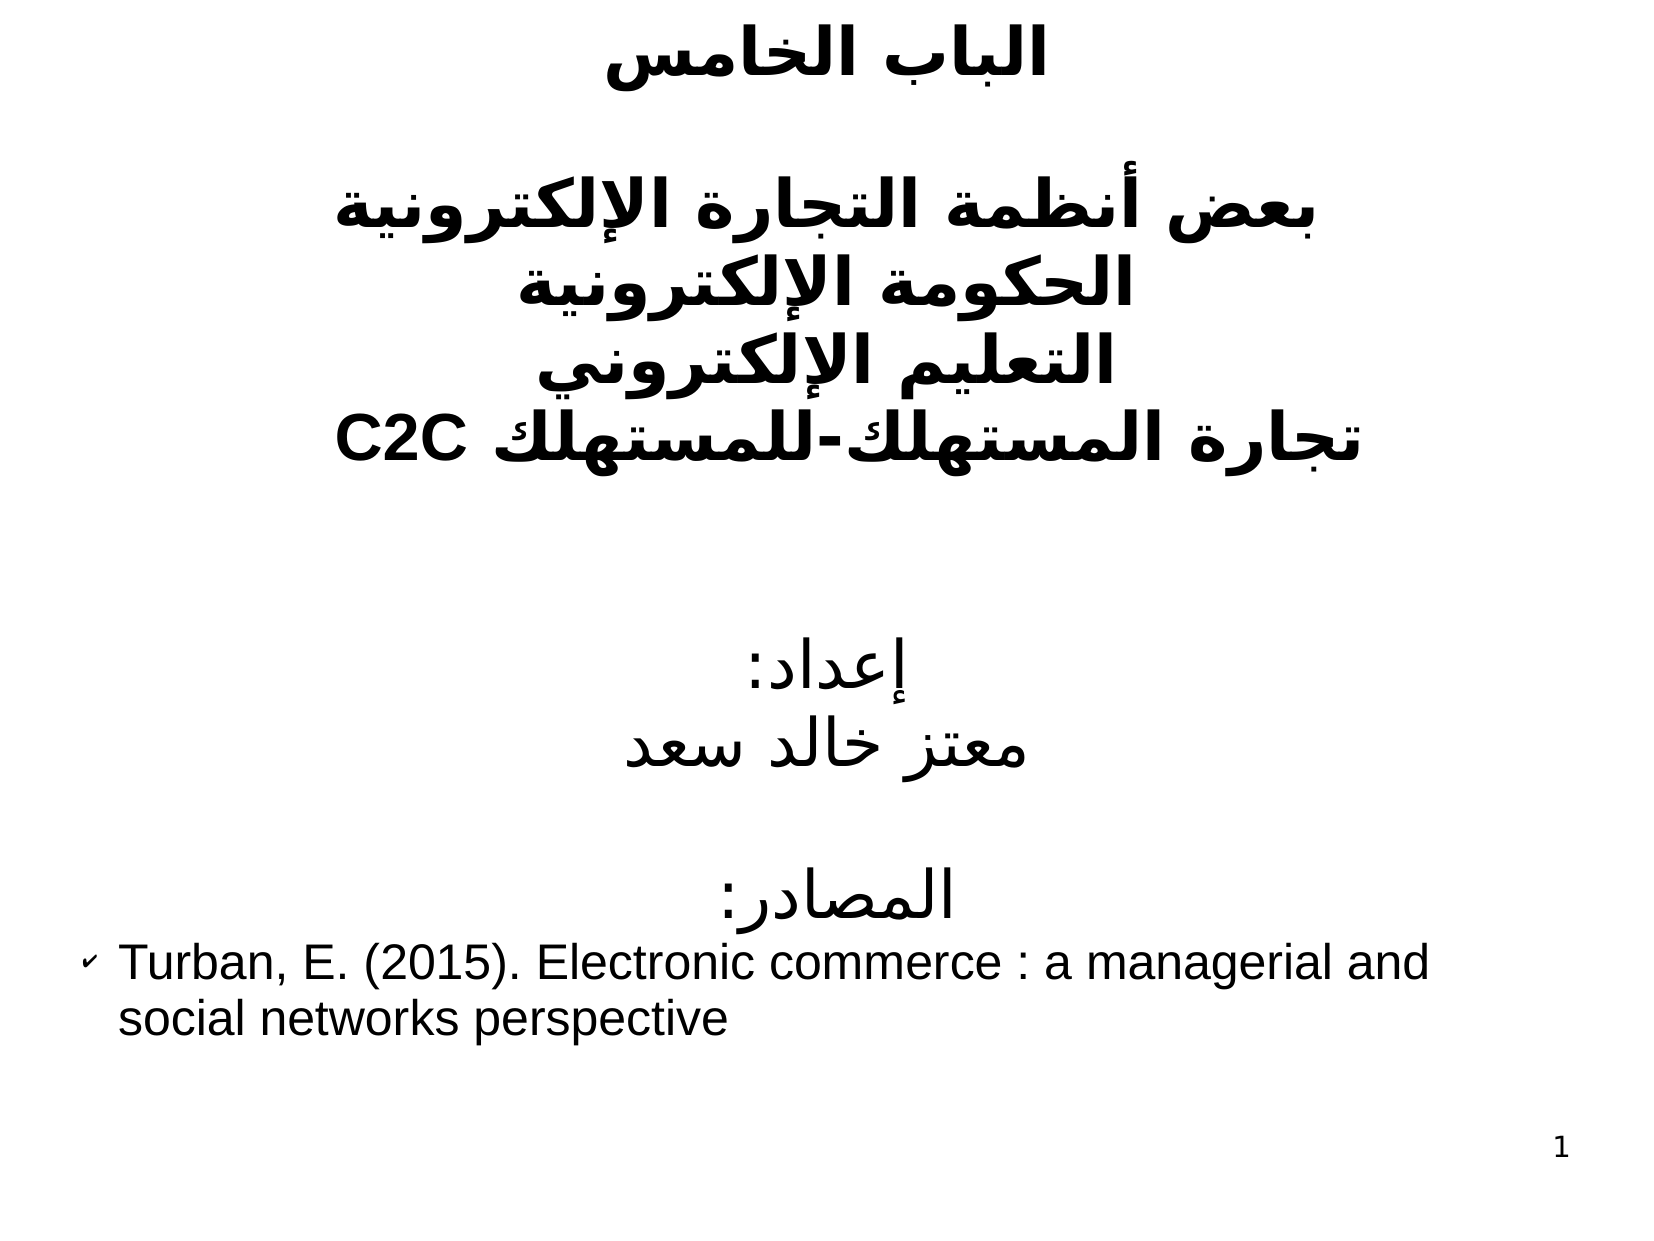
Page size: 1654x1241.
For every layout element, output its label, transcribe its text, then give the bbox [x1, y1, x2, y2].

subtitle الباب الخامس بعض أنظمة التجارة الإلكترونية الحكومة الإلكترونية التعليم الإلكتروني تجارة المستهلك-للمستهلك C2C إعداد: معتز خالد سعد المصادر: Turban, E. (2015). Electronic commerce : a managerial and social networks perspective [82, 12, 1571, 1046]
